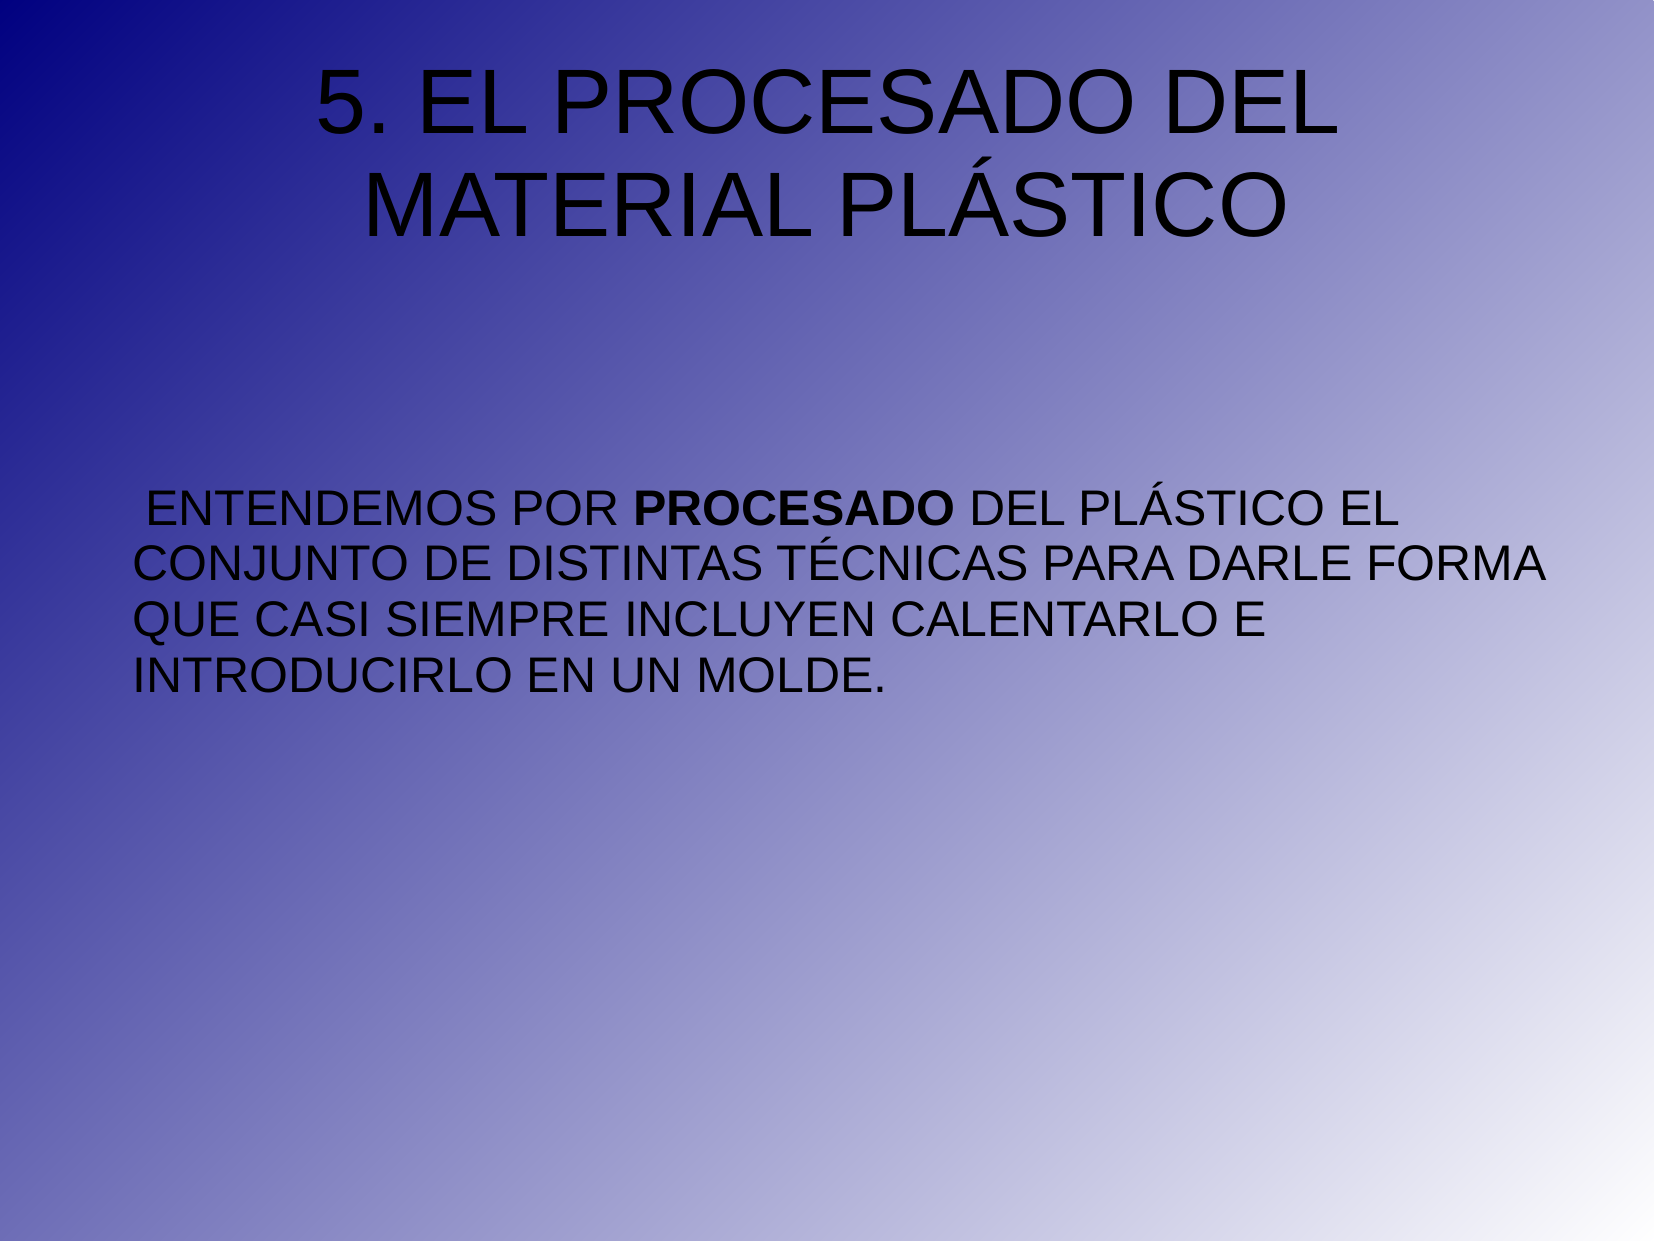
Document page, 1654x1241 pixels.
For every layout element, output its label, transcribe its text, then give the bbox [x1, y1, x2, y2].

title 5. EL PROCESADO DEL MATERIAL PLÁSTICO [82, 49, 1571, 257]
text_box ENTENDEMOS POR PROCESADO DEL PLÁSTICO EL CONJUNTO DE DISTINTAS TÉCNICAS PARA DARLE FORMA QUE CASI SIEMPRE INCLUYEN CALENTARLO E INTRODUCIRLO EN UN MOLDE. [118, 472, 1595, 768]
